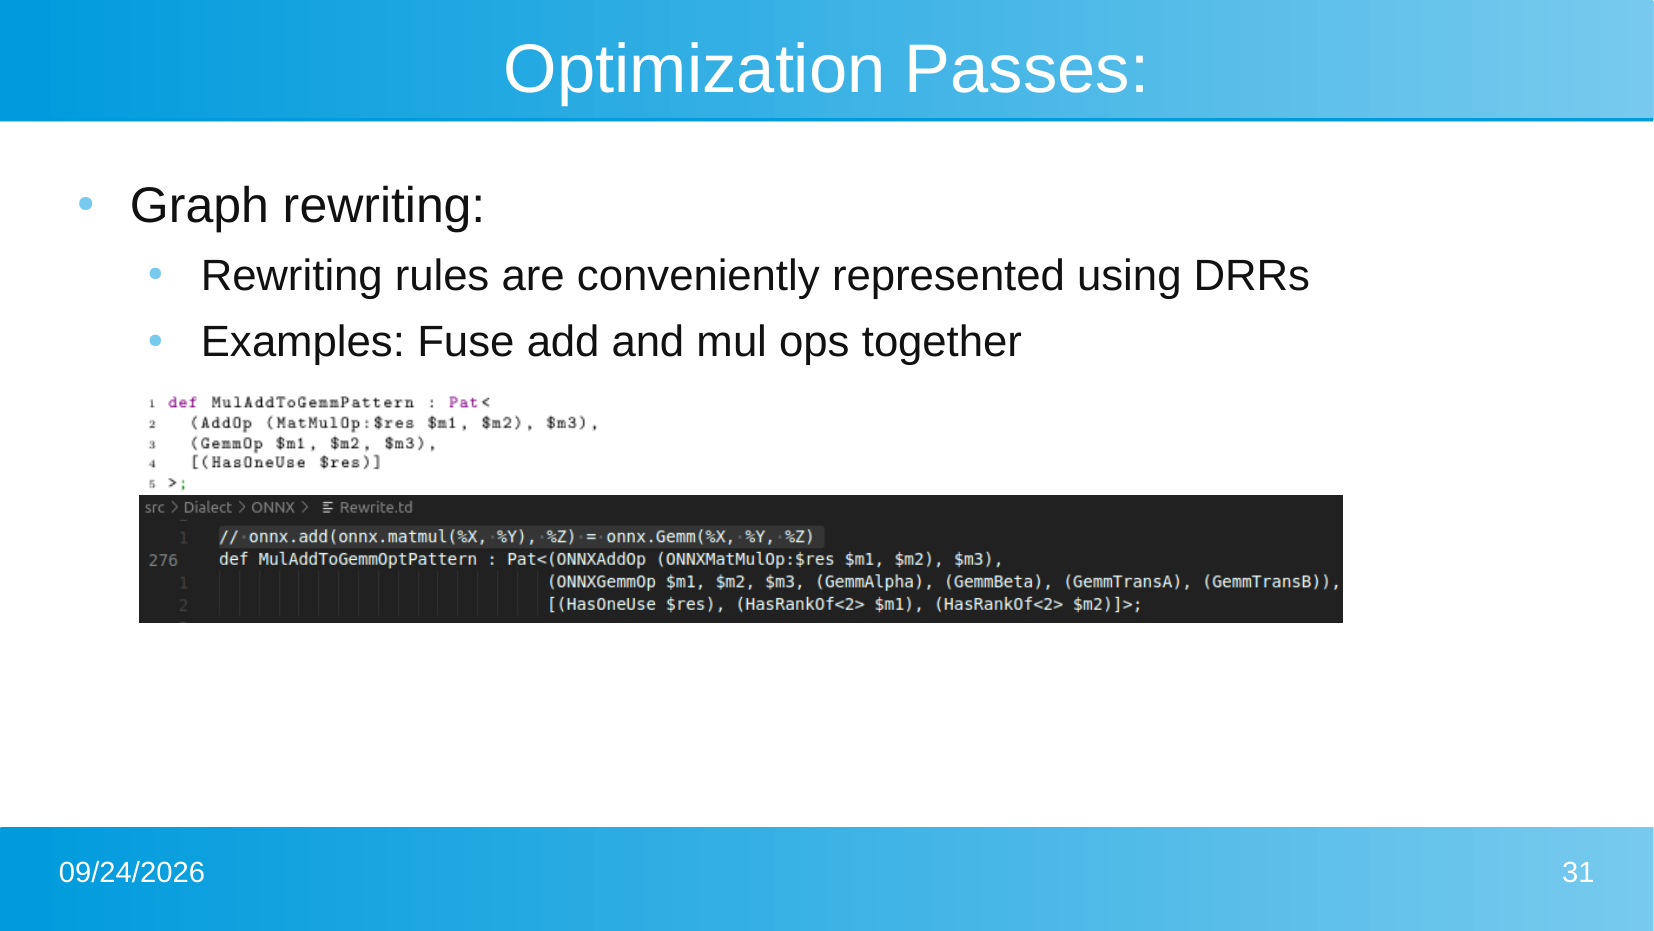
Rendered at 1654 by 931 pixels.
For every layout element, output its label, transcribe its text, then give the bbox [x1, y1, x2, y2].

picture [139, 384, 1343, 623]
list Graph rewriting: Rewriting rules are conveniently represented using DRRs Examples: Fuse add and mul ops together [59, 177, 1595, 768]
title Optimization Passes: [59, 29, 1595, 108]
